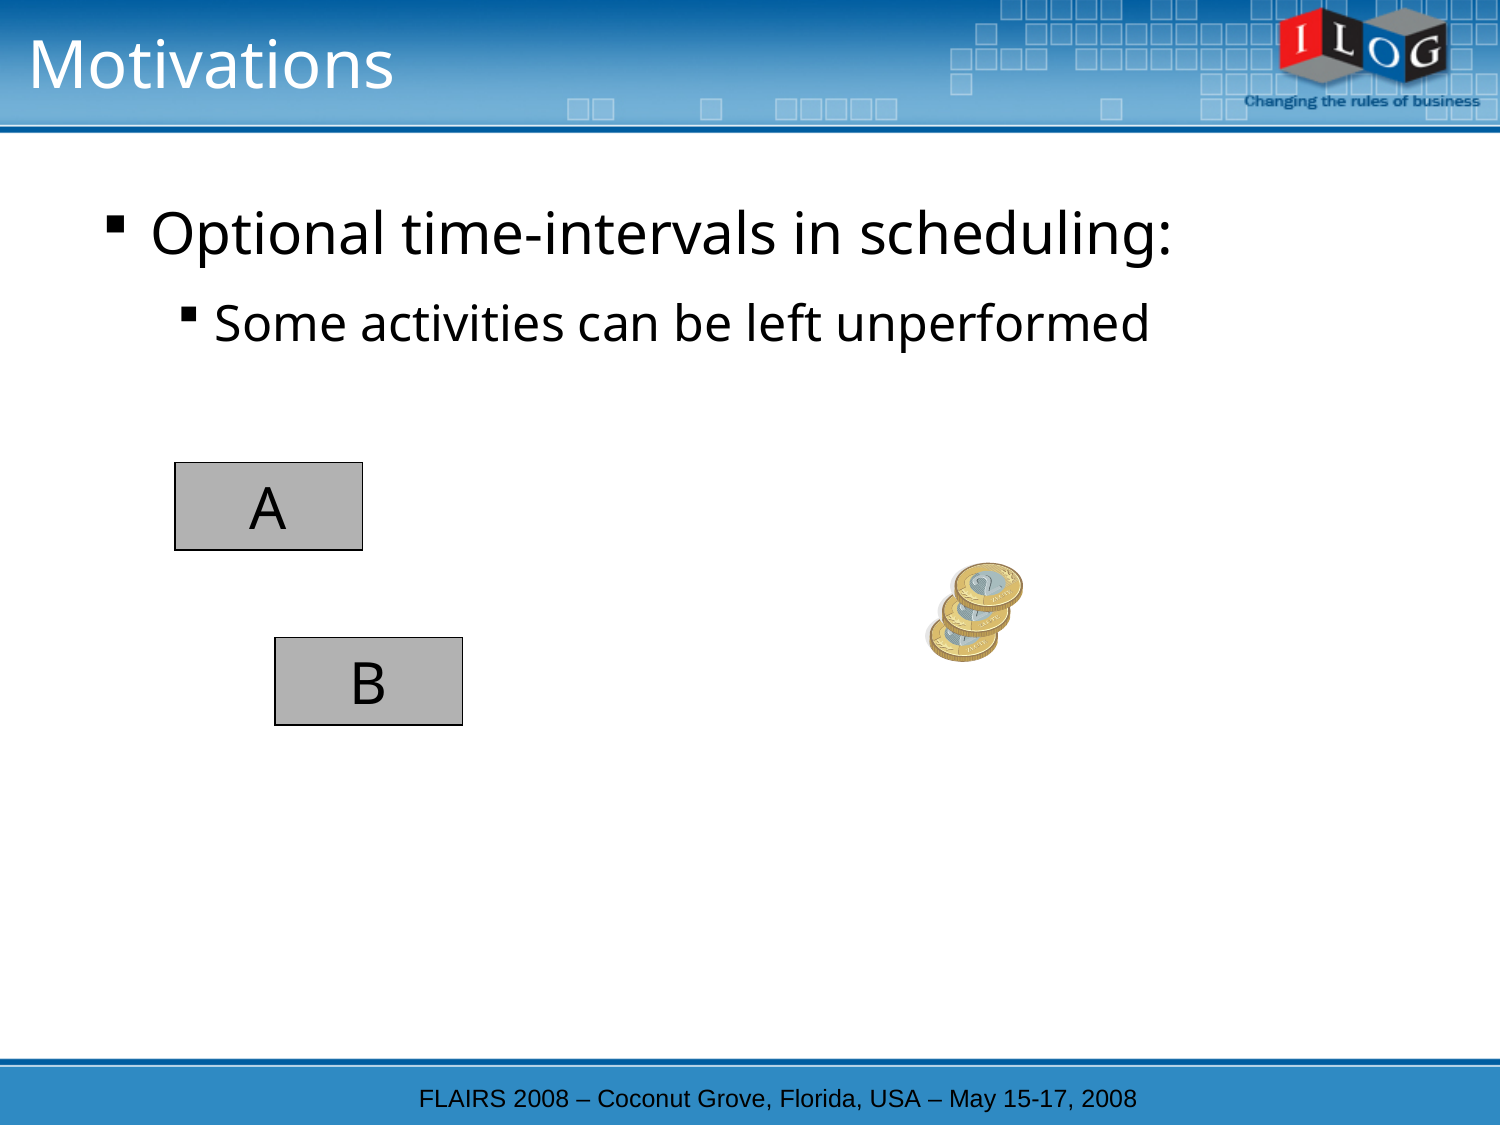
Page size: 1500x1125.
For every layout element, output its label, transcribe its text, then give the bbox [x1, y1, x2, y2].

picture [0, 0, 1500, 1125]
text_box B [274, 637, 463, 726]
list Optional time-intervals in scheduling: Some activities can be left unperformed [87, 174, 1413, 1000]
text_box A [174, 462, 363, 550]
title Motivations [12, 0, 1300, 144]
